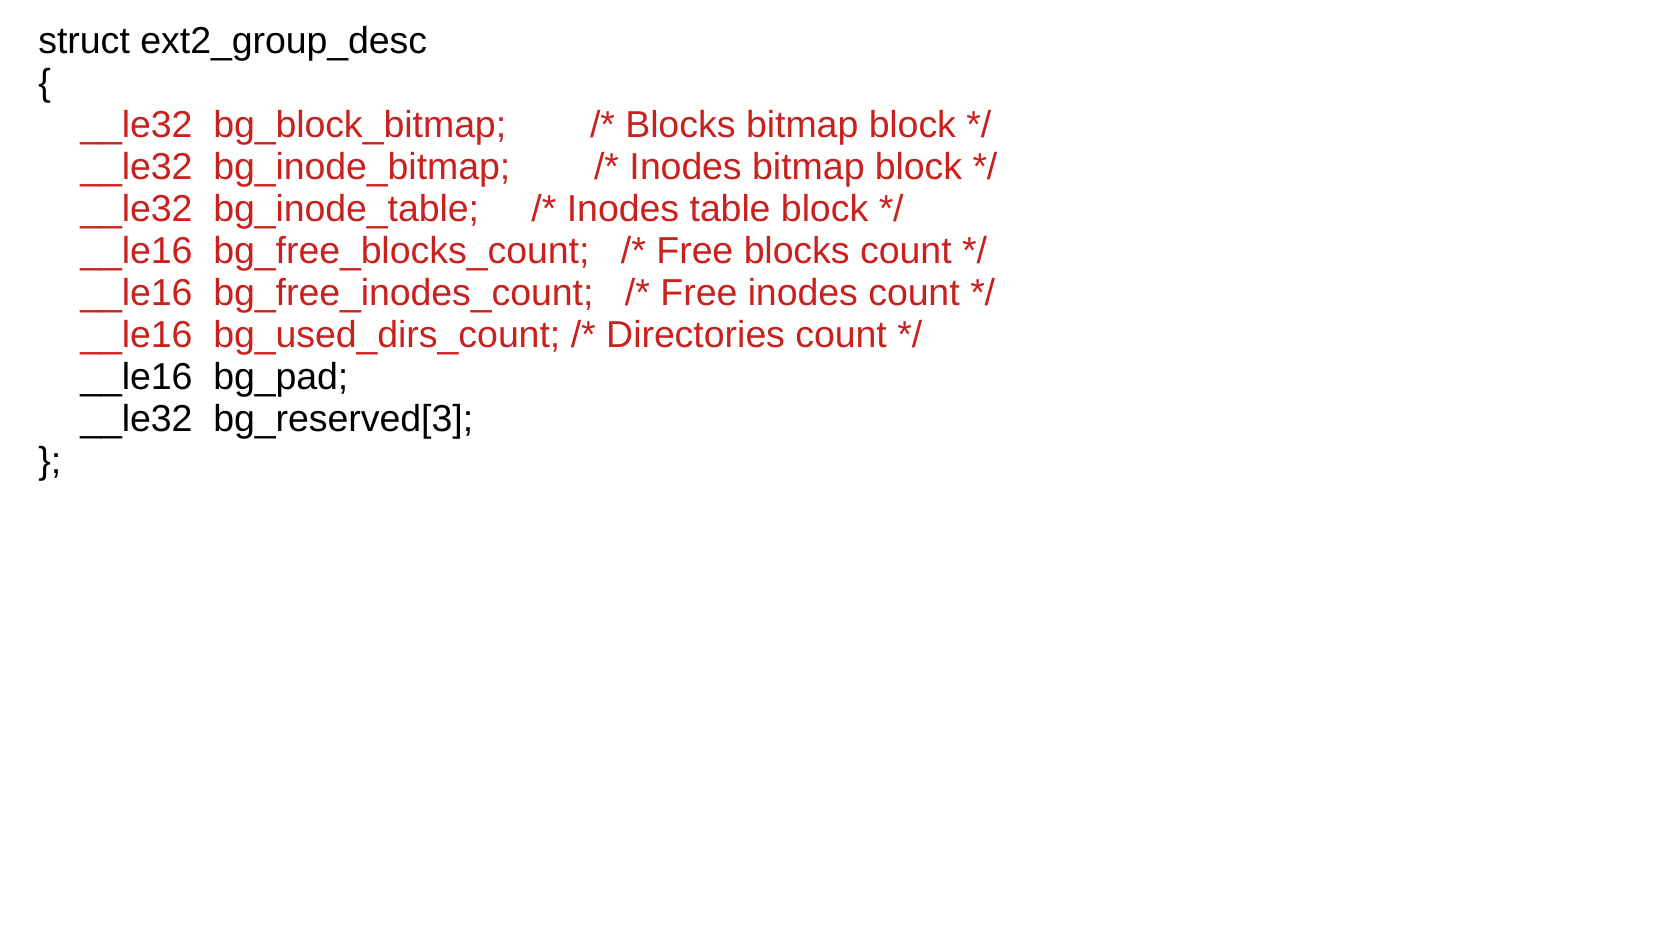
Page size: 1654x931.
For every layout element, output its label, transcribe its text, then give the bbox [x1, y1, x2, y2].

text_box struct ext2_group_desc { __le32 bg_block_bitmap; /* Blocks bitmap block */ __le32 bg_inode_bitmap; /* Inodes bitmap block */ __le32 bg_inode_table; /* Inodes table block */ __le16 bg_free_blocks_count; /* Free blocks count */ __le16 bg_free_inodes_count; /* Free inodes count */ __le16 bg_used_dirs_count; /* Directories count */ __le16 bg_pad; __le32 bg_reserved[3]; }; [23, 11, 1501, 931]
